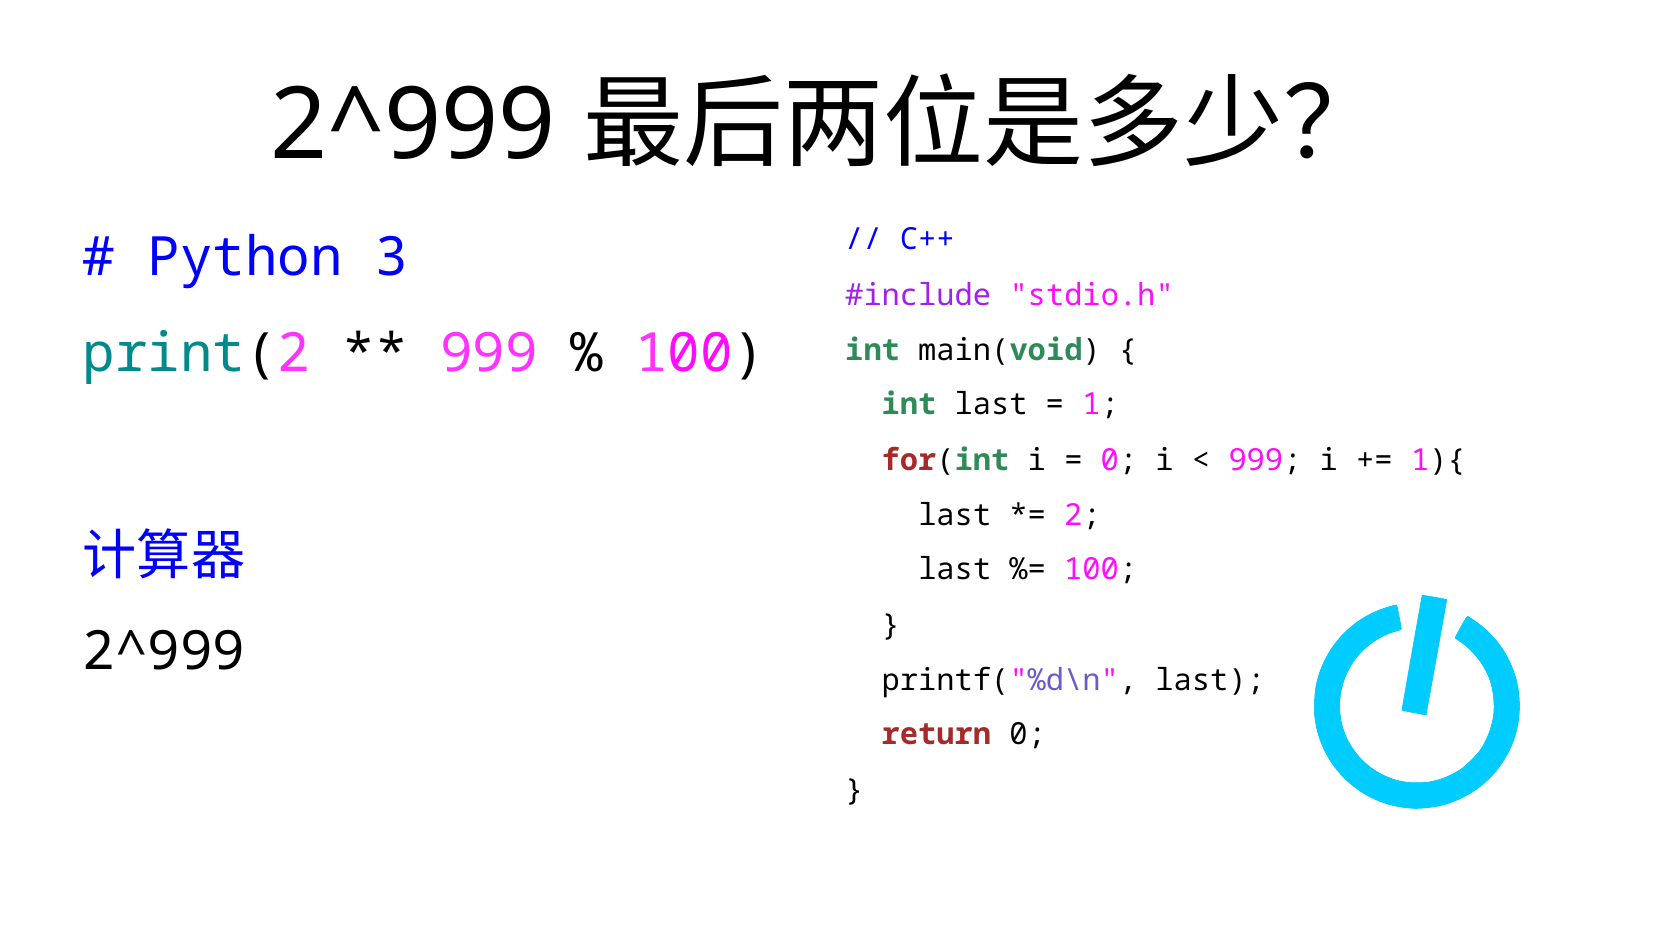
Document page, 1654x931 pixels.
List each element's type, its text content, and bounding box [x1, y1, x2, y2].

title 2^999最后两位是多少？ [82, 37, 1571, 193]
list // C++ #include "stdio.h" int main(void) { int last = 1; for(int i = 0; i < 999; i += 1){ last *= 2; last %= 100; } printf("%d\n", last); return 0; } [845, 217, 1572, 815]
list # Python 3 print(2 ** 999 % 100) 计算器 2^999 [82, 217, 809, 851]
